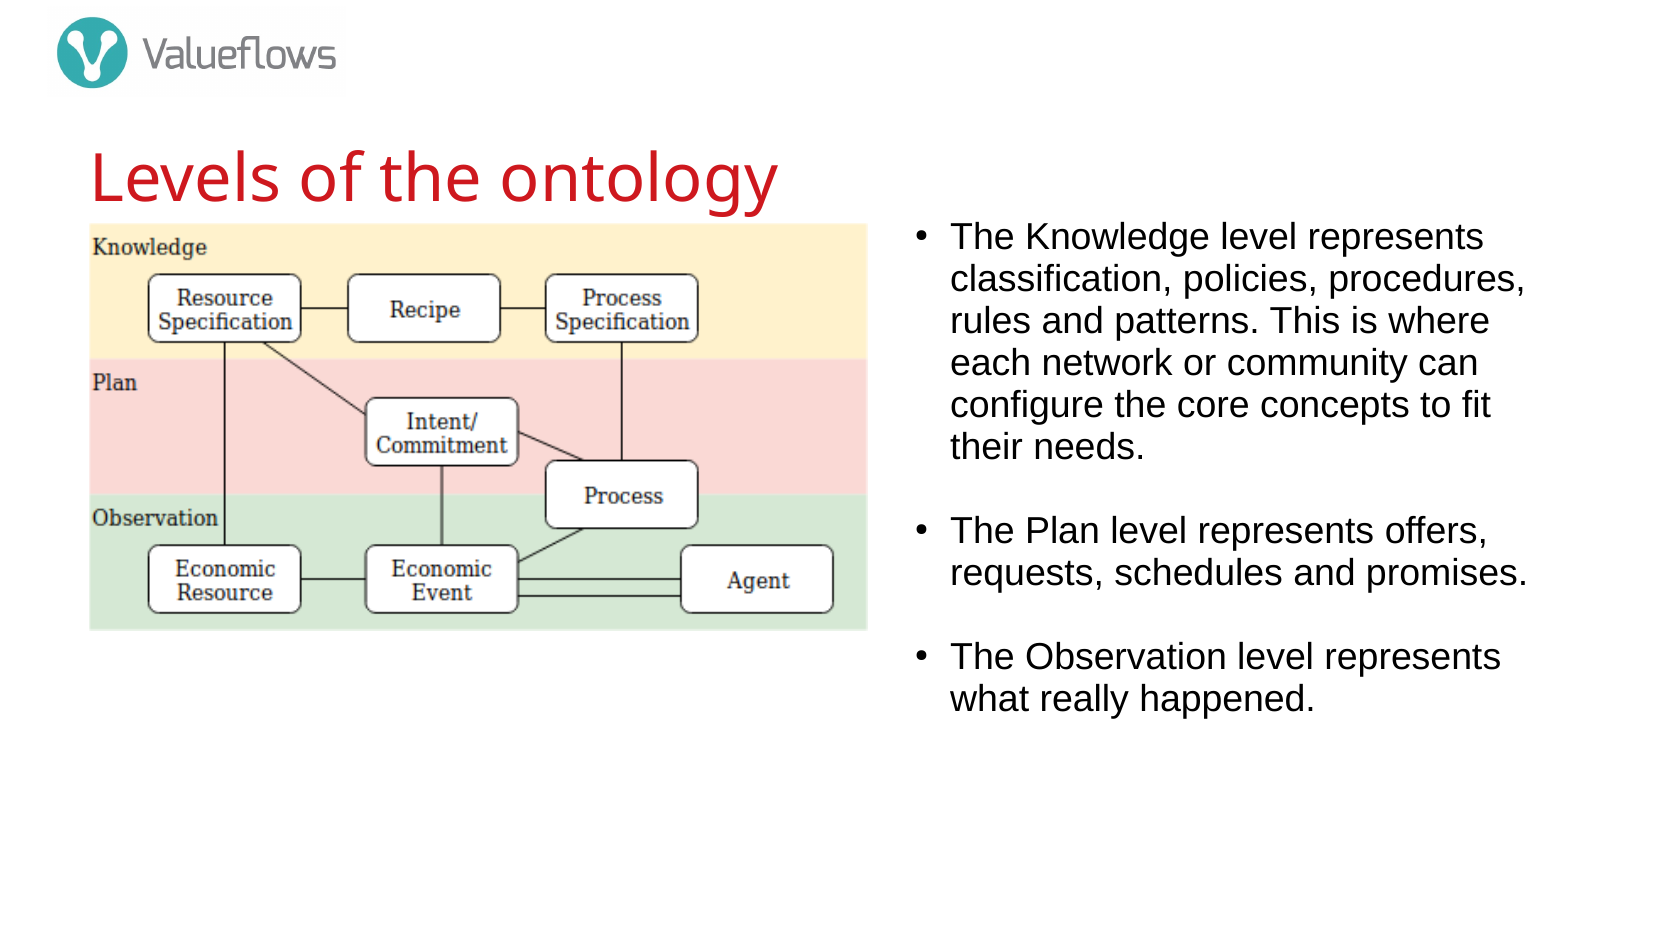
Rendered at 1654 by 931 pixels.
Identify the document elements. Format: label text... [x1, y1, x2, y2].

text_box The Knowledge level represents classification, policies, procedures, rules and patterns. This is where each network or community can configure the core concepts to fit their needs. The Plan level represents offers, requests, schedules and promises. The Observation level represents what really happened. [900, 166, 1576, 769]
picture [89, 223, 868, 631]
picture [47, 6, 346, 97]
text_box Levels of the ontology [75, 122, 1439, 216]
